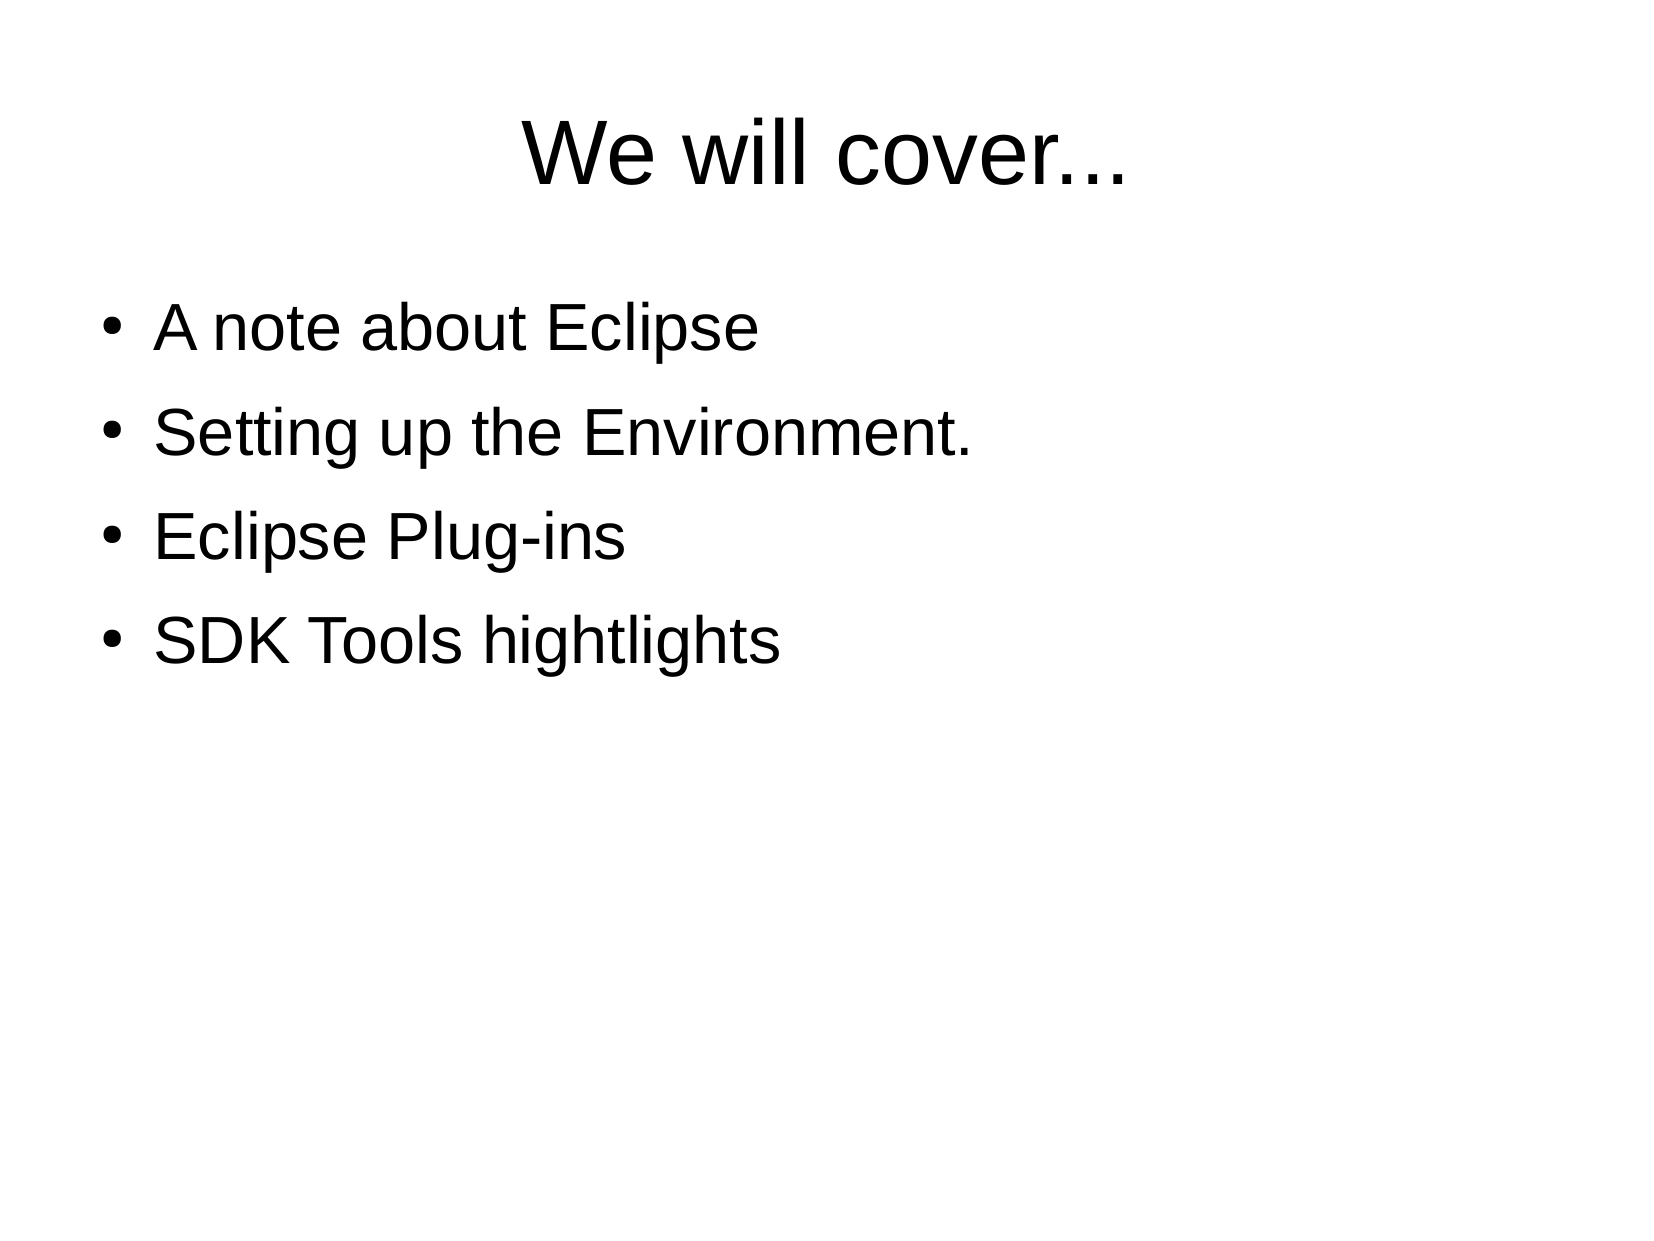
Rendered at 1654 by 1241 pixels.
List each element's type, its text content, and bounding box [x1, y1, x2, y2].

title We will cover... [82, 49, 1571, 257]
list A note about Eclipse Setting up the Environment. Eclipse Plug-ins SDK Tools hightlights [82, 290, 1571, 1109]
